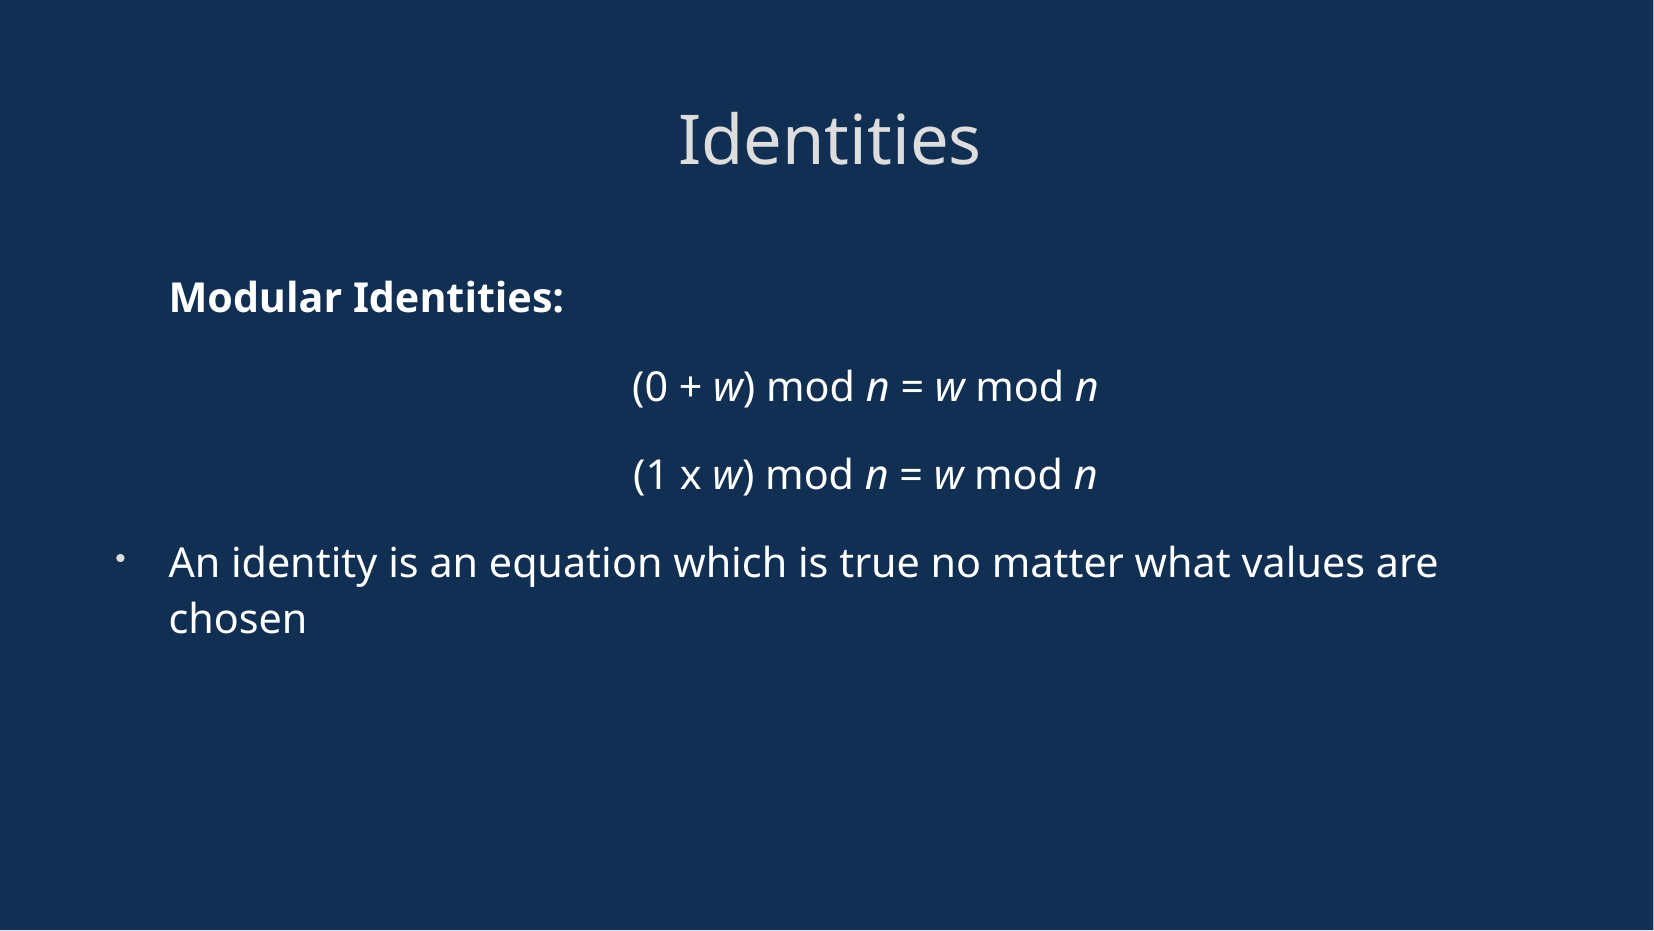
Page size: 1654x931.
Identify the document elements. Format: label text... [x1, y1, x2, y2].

title Identities [97, 56, 1563, 220]
list Modular Identities: (0 + w) mod n = w mod n (1 x w) mod n = w mod n An identity is an equation which is true no matter what values are chosen [97, 268, 1563, 806]
